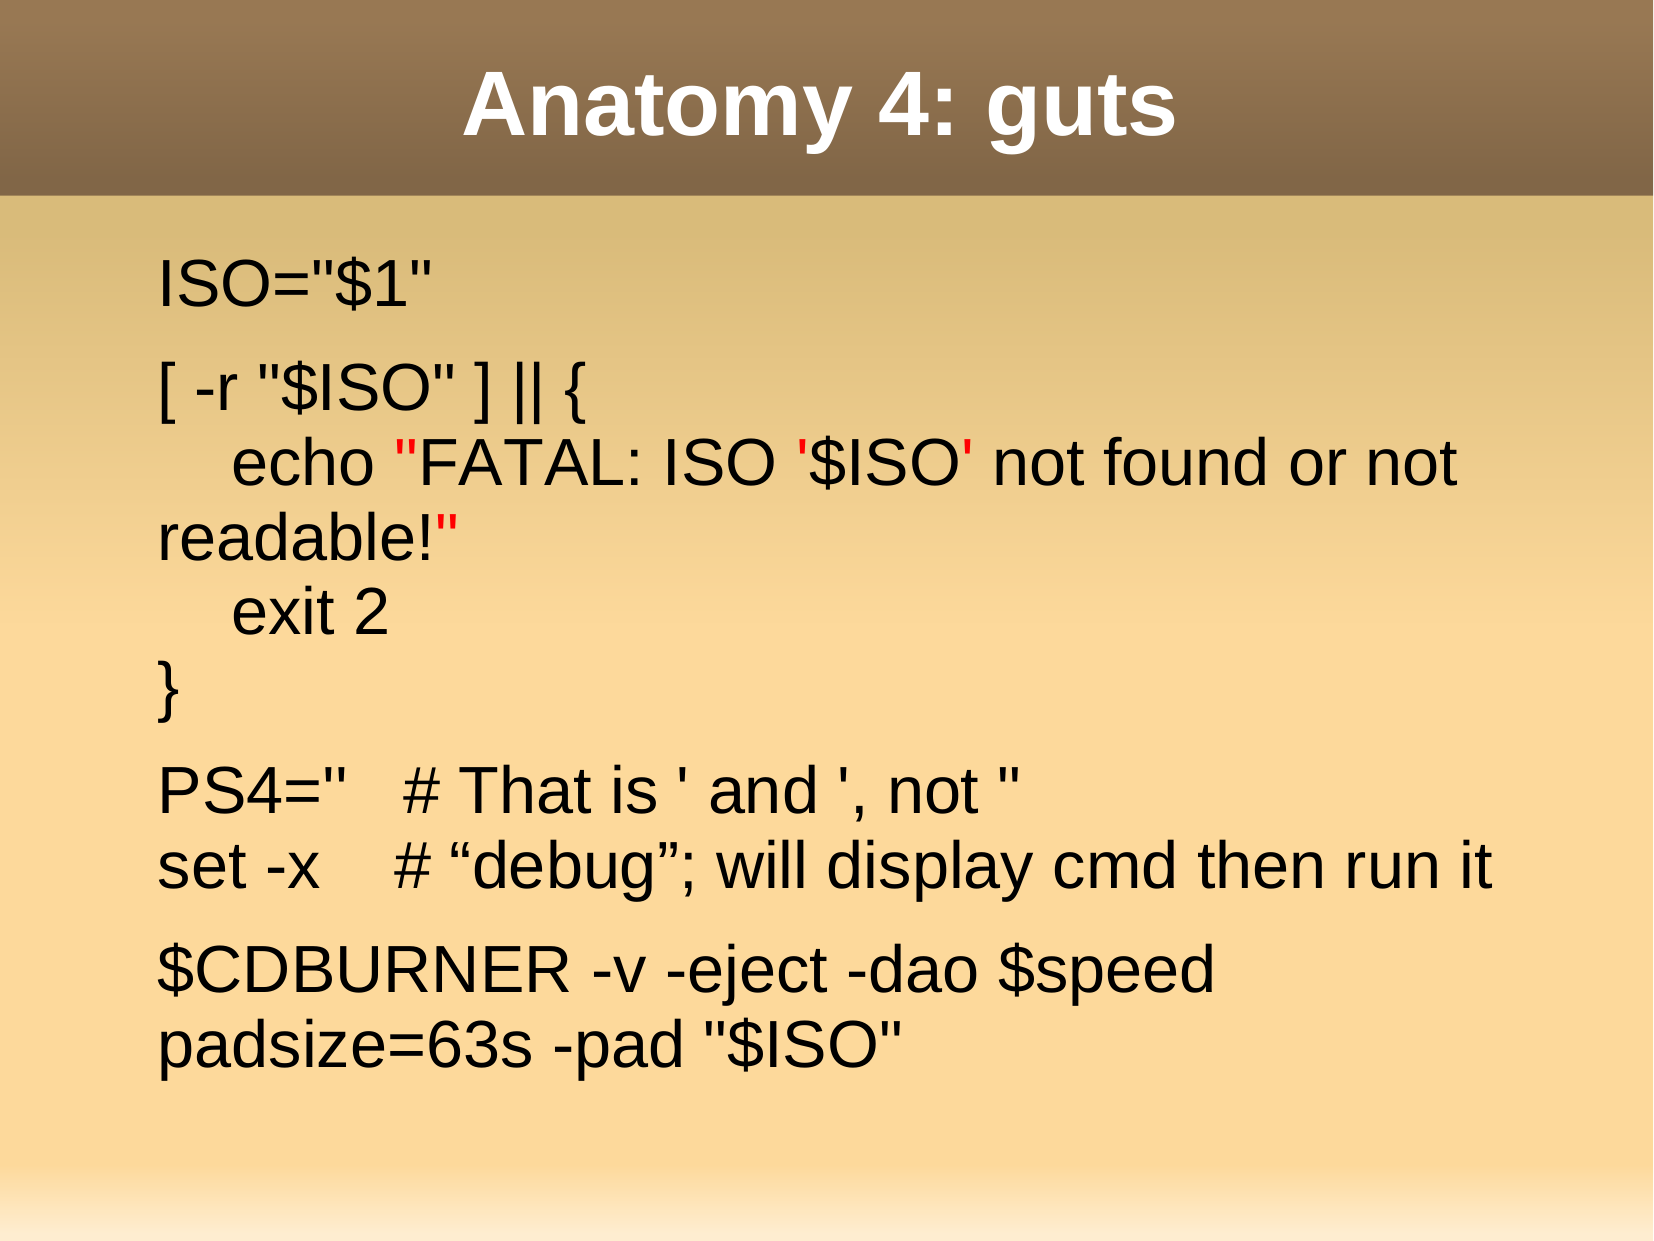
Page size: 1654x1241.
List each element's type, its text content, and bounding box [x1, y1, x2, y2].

title Anatomy 4: guts [76, 0, 1565, 208]
picture [0, 0, 1654, 1241]
list ISO="$1" [ -r "$ISO" ] || { echo "FATAL: ISO '$ISO' not found or not readable!" exit 2 } PS4='' # That is ' and ', not " set -x # “debug”; will display cmd then run it $CDBURNER -v -eject -dao $speed padsize=63s -pad "$ISO" [86, 245, 1575, 1083]
